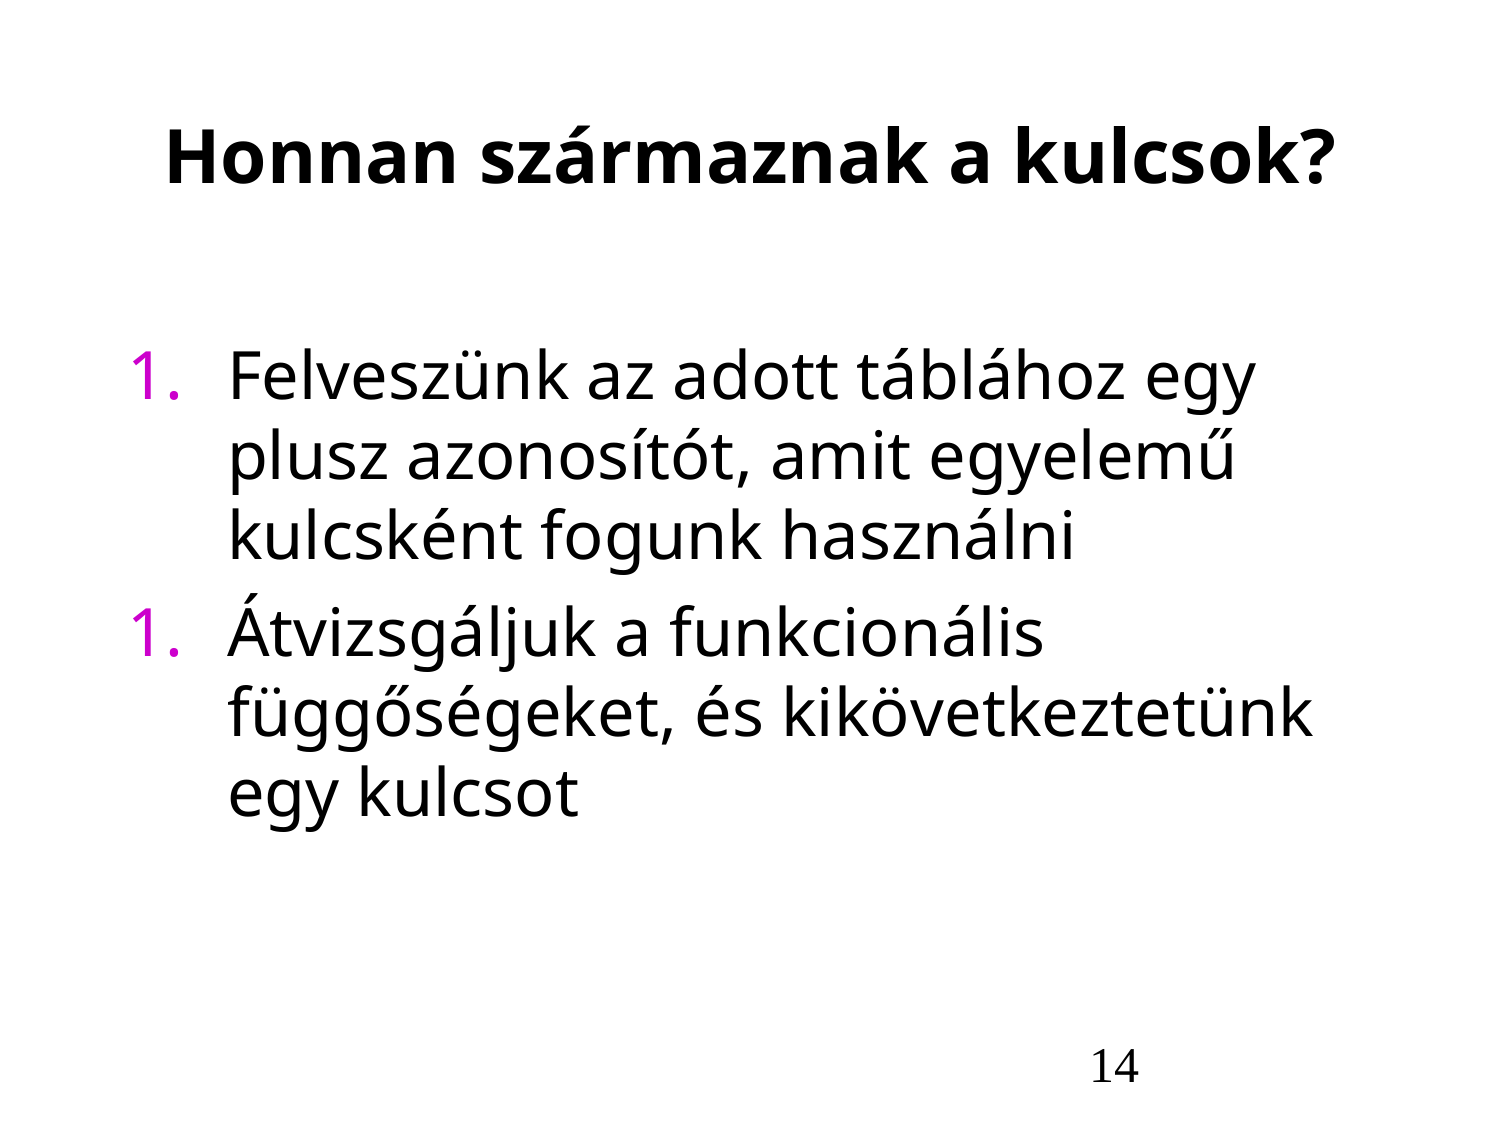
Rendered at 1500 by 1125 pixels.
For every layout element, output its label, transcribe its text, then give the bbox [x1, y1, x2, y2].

list Felveszünk az adott táblához egy plusz azonosítót, amit egyelemű kulcsként fogunk használni Átvizsgáljuk a funkcionális függőségeket, és kikövetkeztetünk egy kulcsot [112, 324, 1363, 1000]
title Honnan származnak a kulcsok? [112, 99, 1388, 207]
